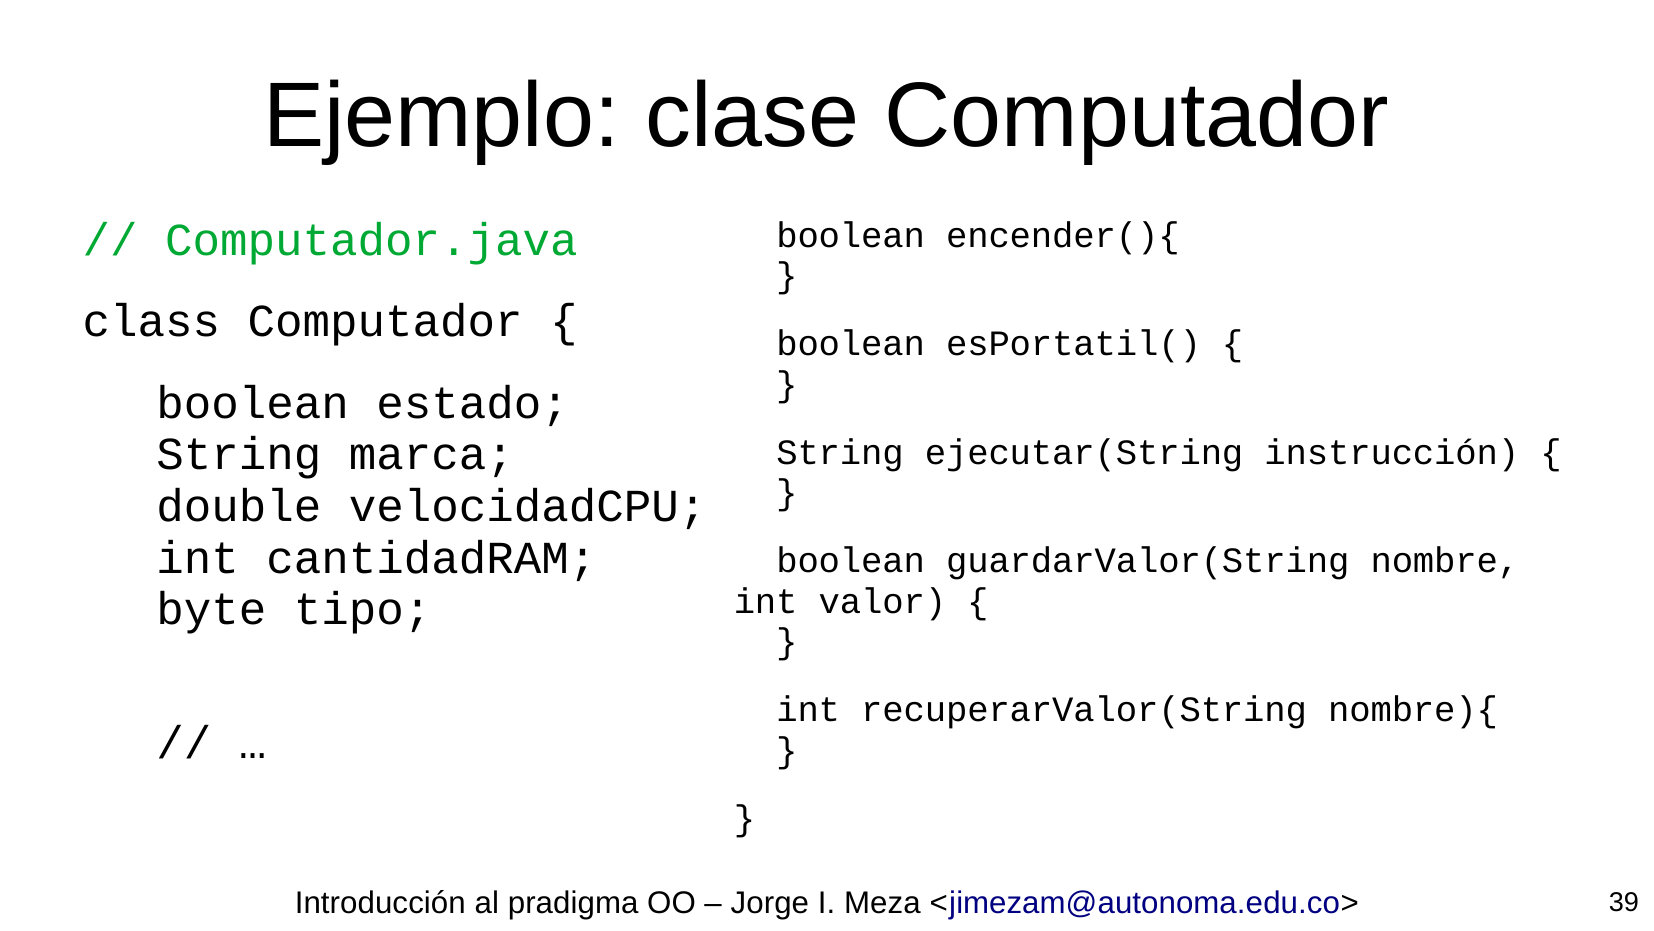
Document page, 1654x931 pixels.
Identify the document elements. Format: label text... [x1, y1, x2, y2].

list // Computador.java class Computador { boolean estado; String marca; double velocidadCPU; int cantidadRAM; byte tipo; // … [82, 217, 733, 879]
list boolean encender(){ } boolean esPortatil() { } String ejecutar(String instrucción) { } boolean guardarValor(String nombre, int valor) { } int recuperarValor(String nombre){ } } [733, 217, 1572, 879]
title Ejemplo: clase Computador [82, 37, 1571, 193]
